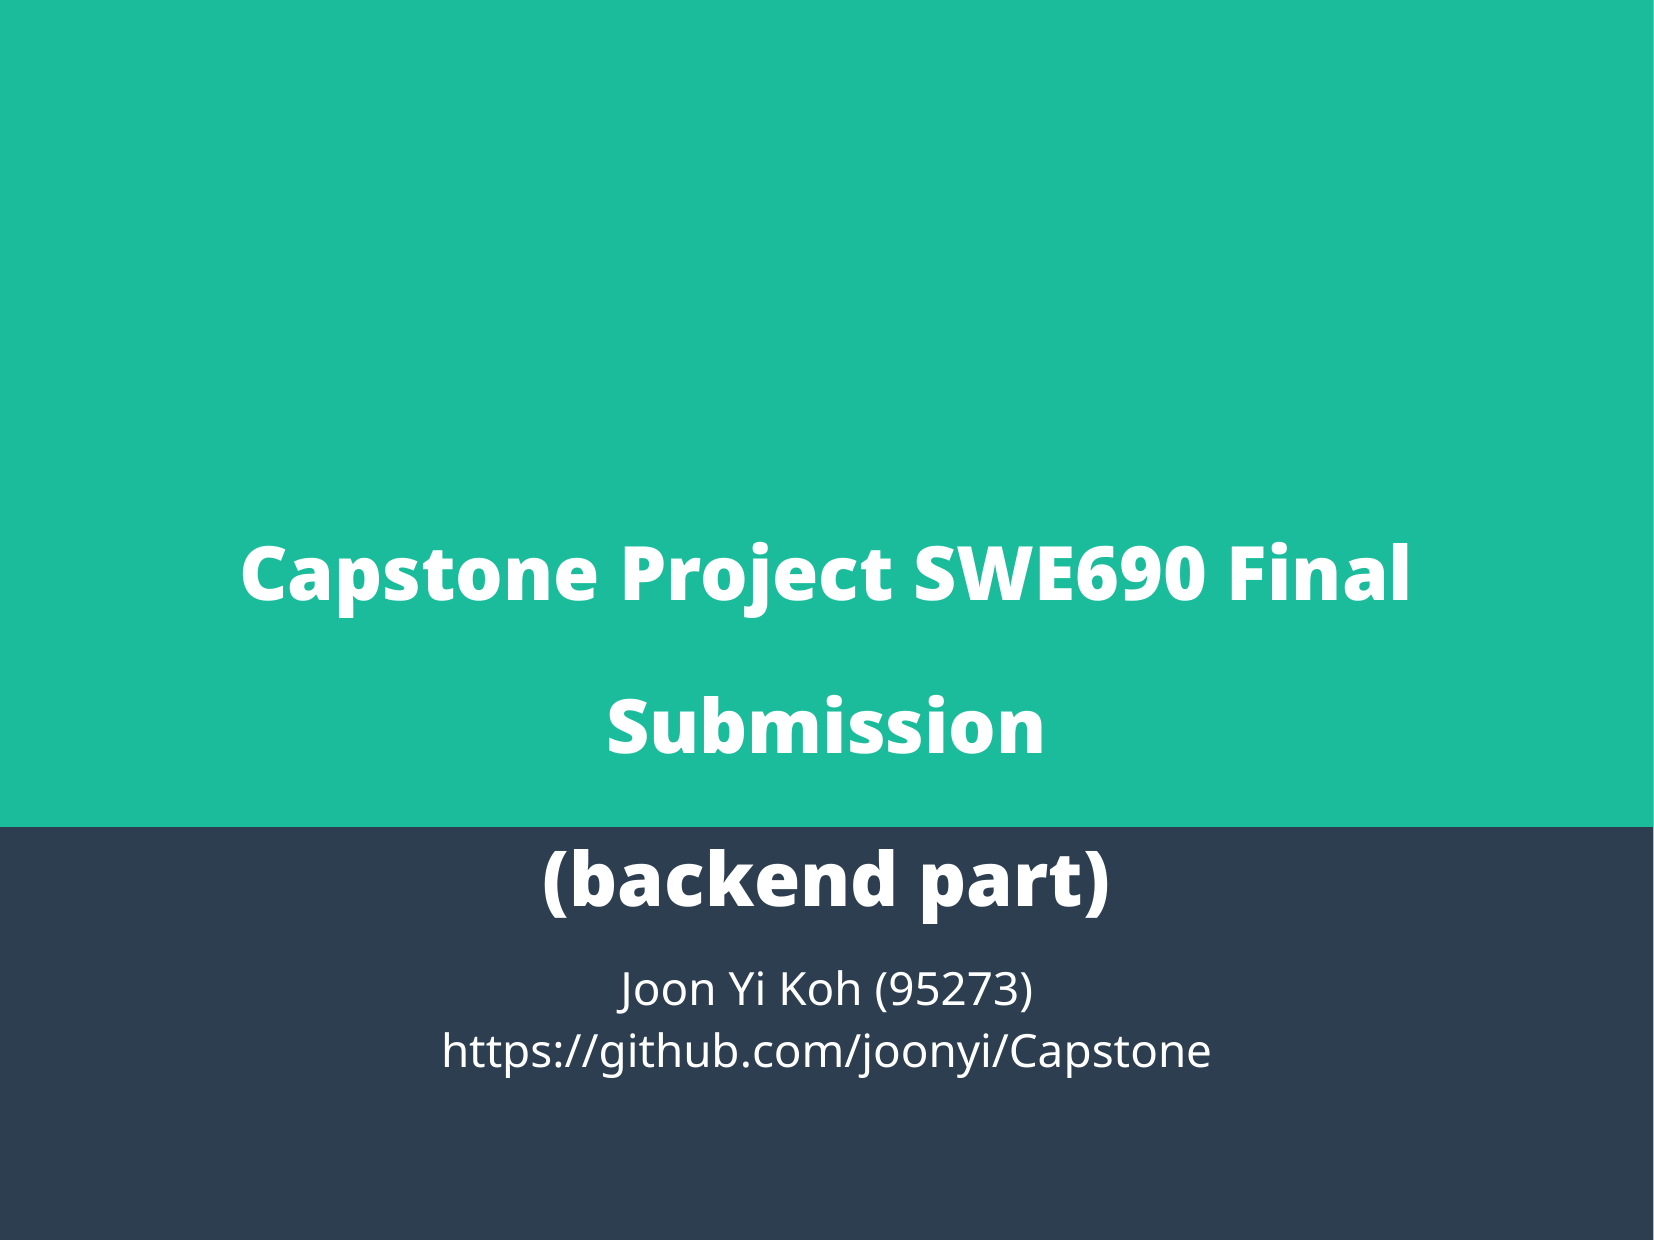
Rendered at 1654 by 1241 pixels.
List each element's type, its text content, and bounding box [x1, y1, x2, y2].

subtitle Joon Yi Koh (95273) https://github.com/joonyi/Capstone [59, 856, 1595, 1182]
title Capstone Project SWE690 Final Submission (backend part) [59, 580, 1595, 817]
